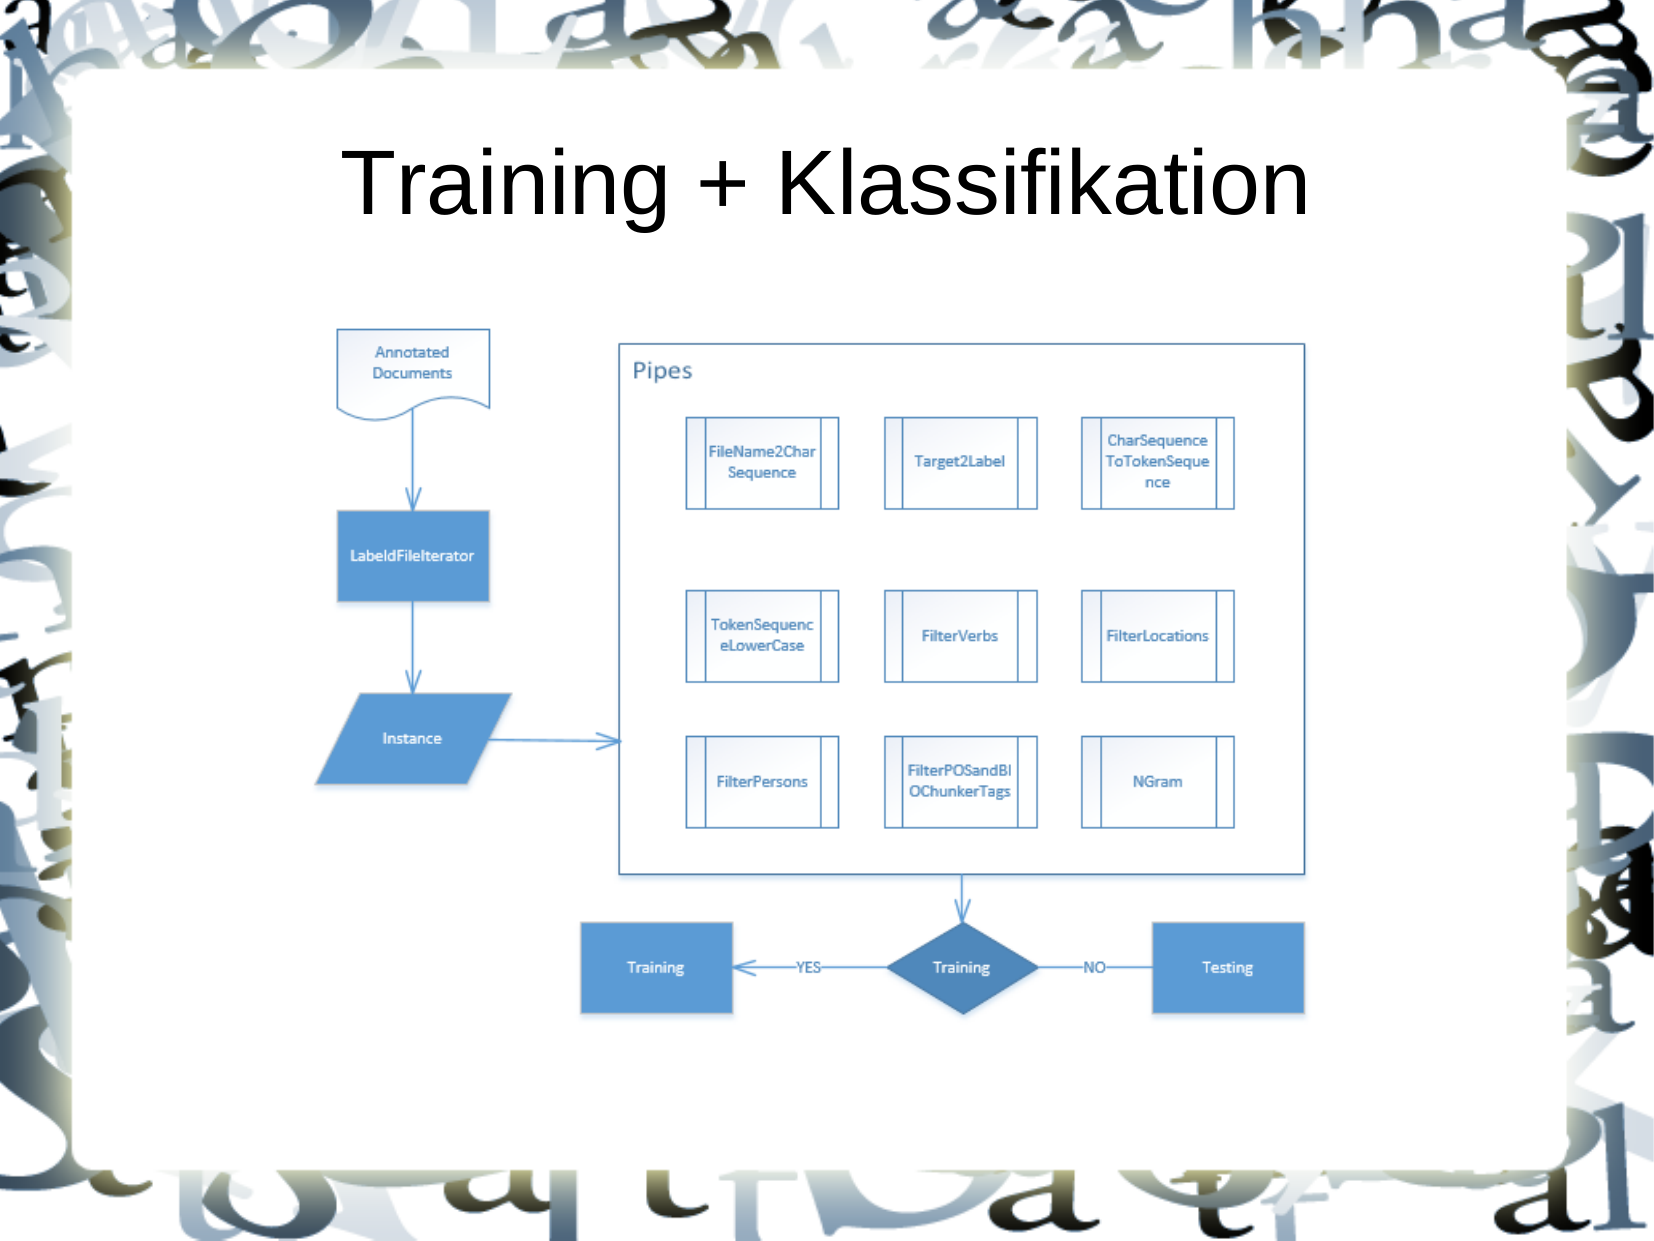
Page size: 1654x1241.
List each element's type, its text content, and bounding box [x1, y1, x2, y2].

title Training + Klassifikation [82, 78, 1571, 287]
picture [0, 0, 1654, 1241]
